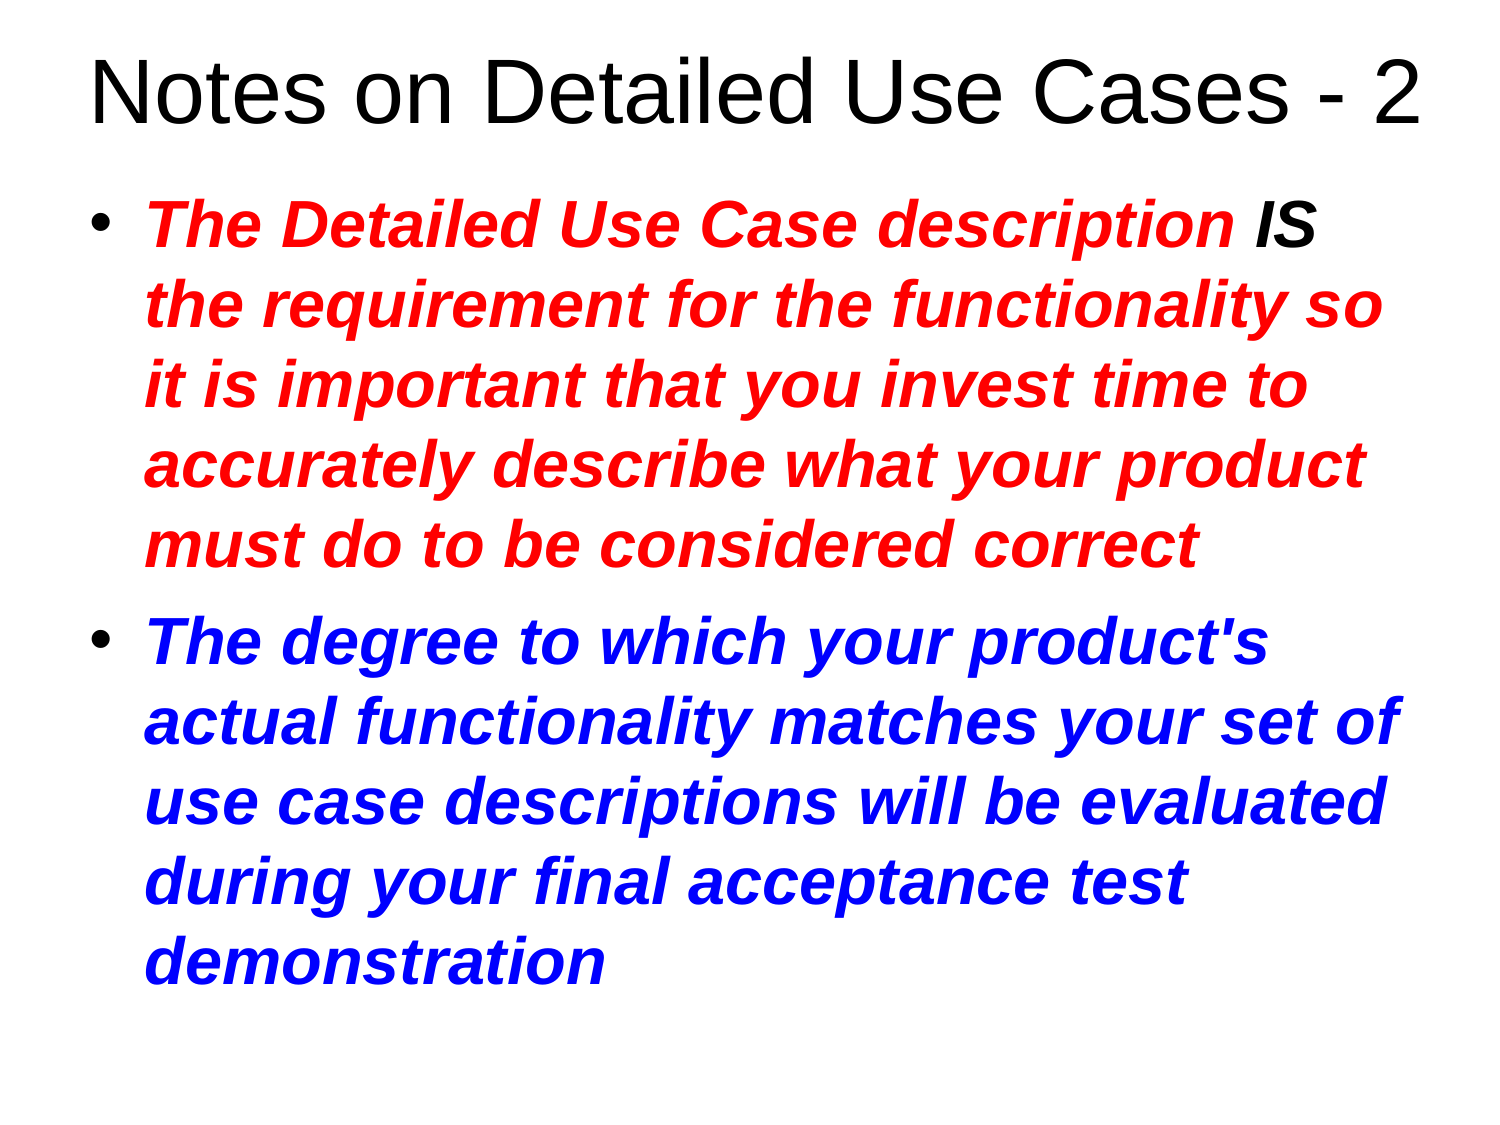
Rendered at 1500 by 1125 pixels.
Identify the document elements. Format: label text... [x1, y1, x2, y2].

title Notes on Detailed Use Cases - 2 [63, 11, 1451, 162]
list The Detailed Use Case description IS the requirement for the functionality so it is important that you invest time to accurately describe what your product must do to be considered correct The degree to which your product's actual functionality matches your set of use case descriptions will be evaluated during your final acceptance test demonstration [75, 173, 1426, 1078]
